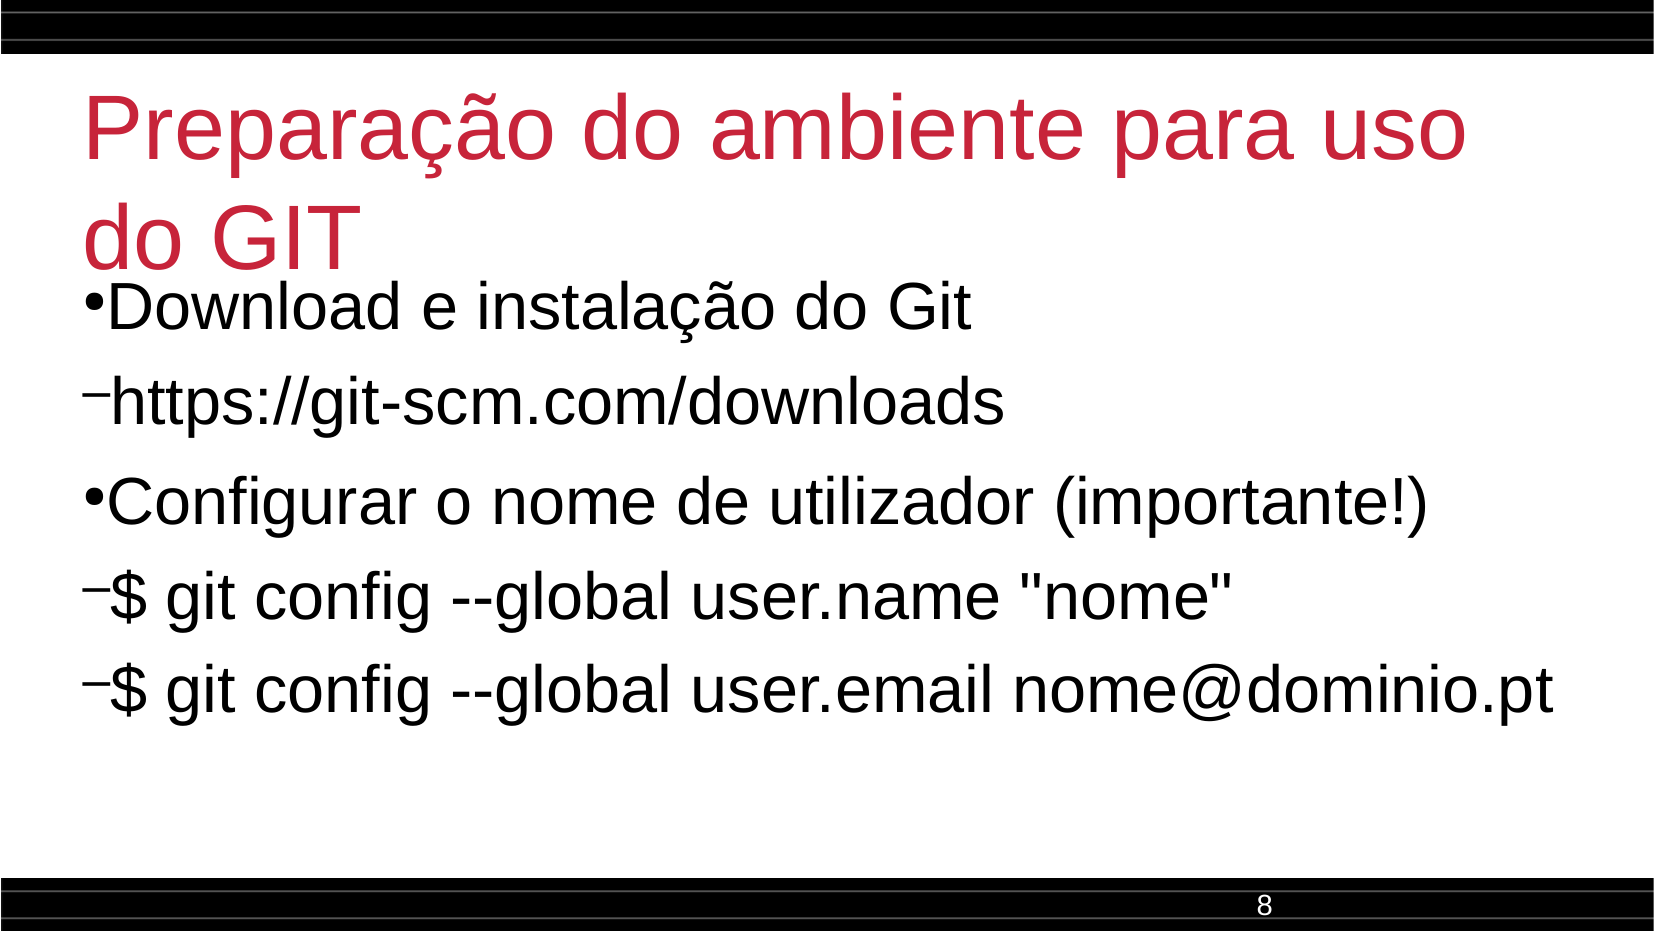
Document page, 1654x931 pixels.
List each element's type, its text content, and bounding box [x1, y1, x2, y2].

list Download e instalação do Git https://git-scm.com/downloads Configurar o nome de utilizador (importante!) $ git config --global user.name "nome" $ git config --global user.email nome@dominio.pt [82, 271, 1571, 758]
title Preparação do ambiente para uso do GIT [82, 67, 1571, 271]
